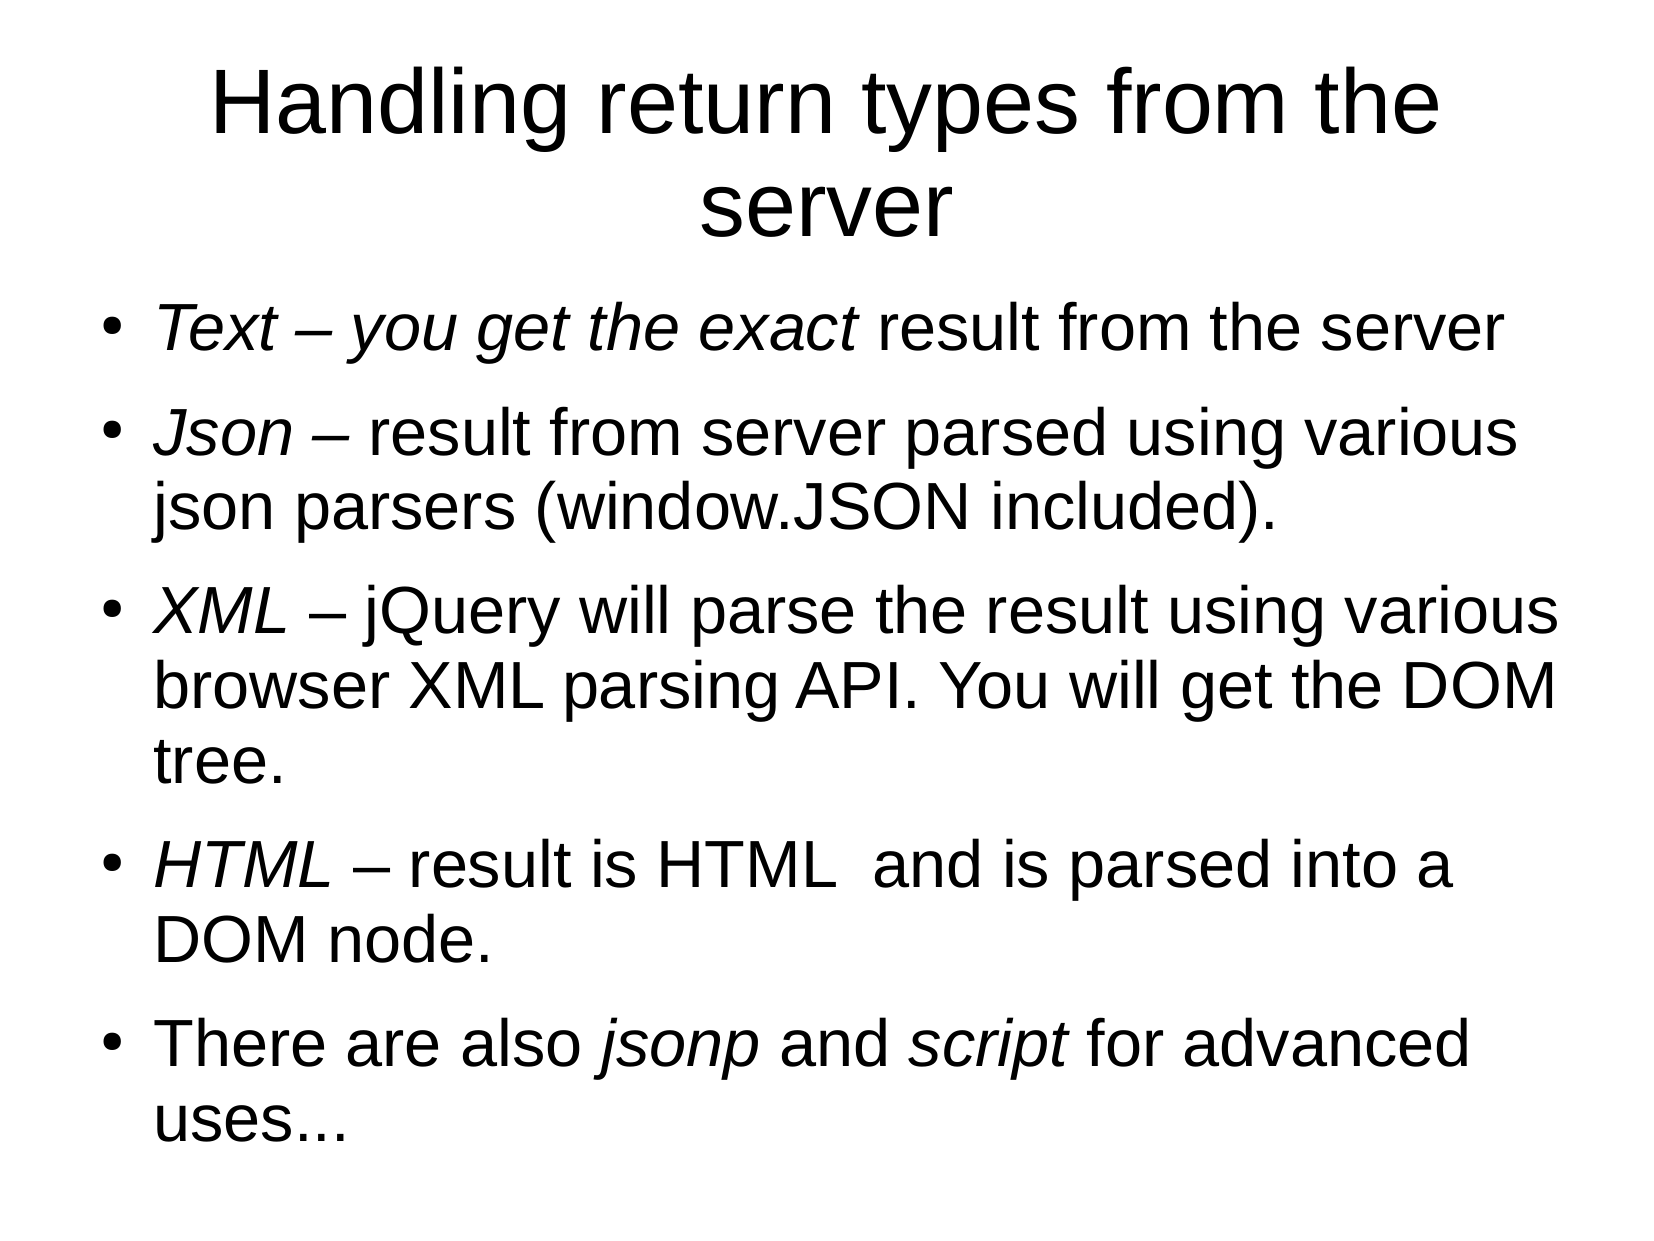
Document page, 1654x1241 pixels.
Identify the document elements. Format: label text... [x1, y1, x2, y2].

list Text – you get the exact result from the server Json – result from server parsed using various json parsers (window.JSON included). XML – jQuery will parse the result using various browser XML parsing API. You will get the DOM tree. HTML – result is HTML and is parsed into a DOM node. There are also jsonp and script for advanced uses... [82, 290, 1571, 1157]
title Handling return types from the server [82, 50, 1571, 256]
